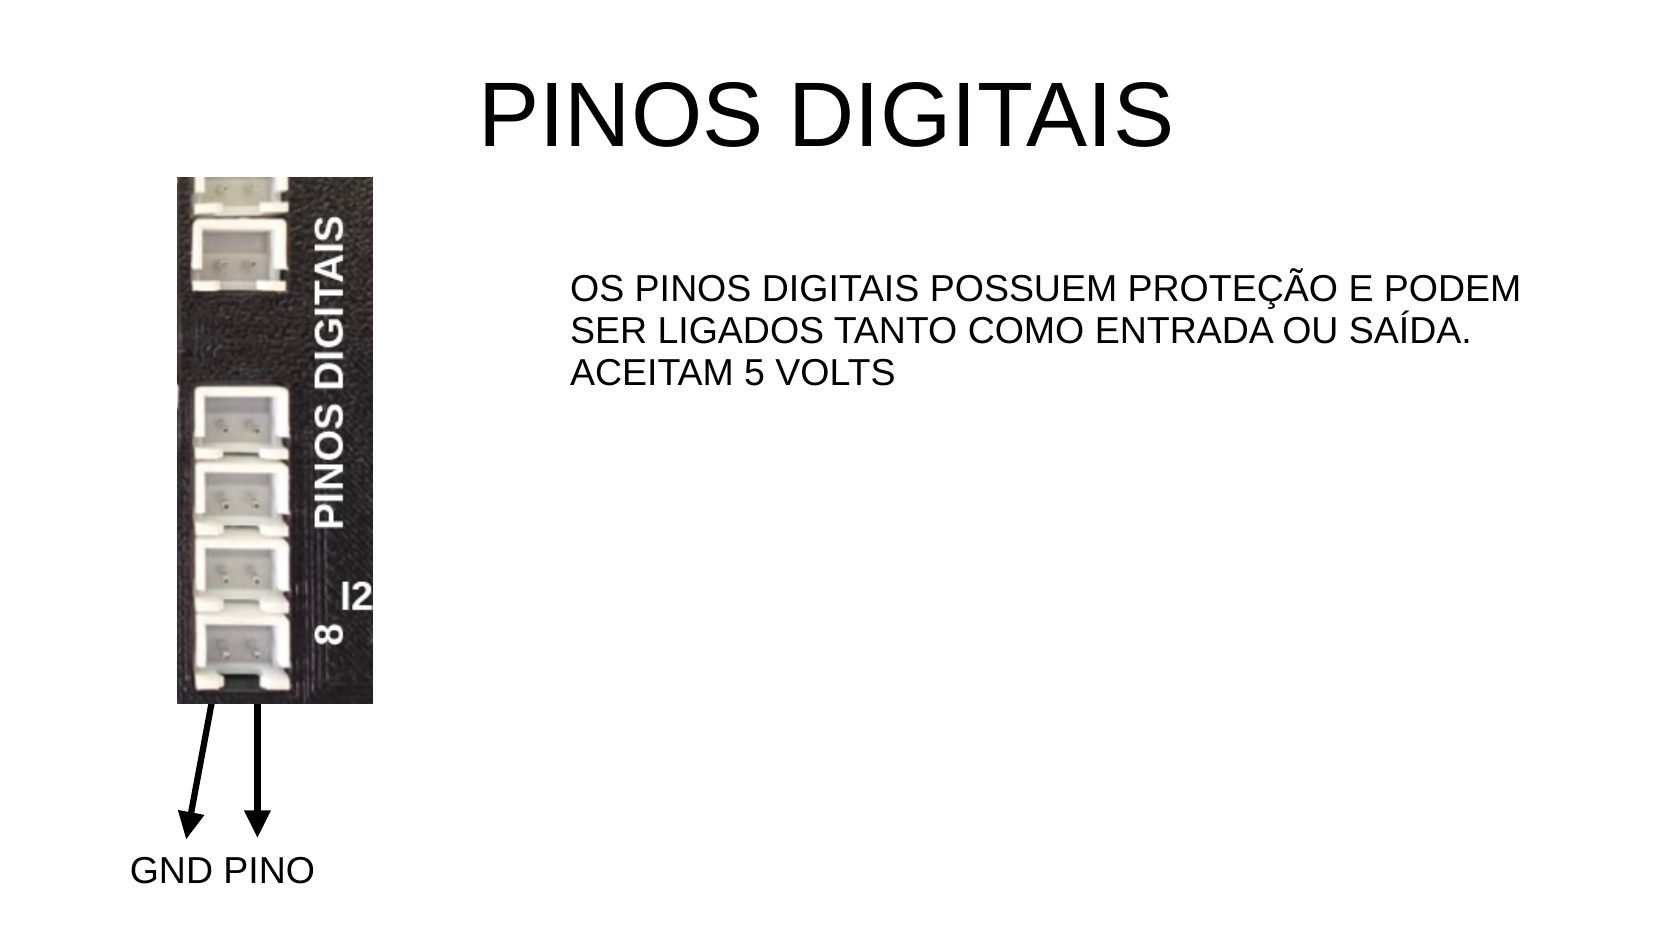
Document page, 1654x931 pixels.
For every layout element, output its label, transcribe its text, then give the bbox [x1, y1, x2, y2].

title PINOS DIGITAIS [82, 37, 1571, 193]
text_box GND PINO [114, 841, 390, 931]
text_box OS PINOS DIGITAIS POSSUEM PROTEÇÃO E PODEM SER LIGADOS TANTO COMO ENTRADA OU SAÍDA. ACEITAM 5 VOLTS [555, 259, 1548, 401]
picture [177, 177, 373, 704]
